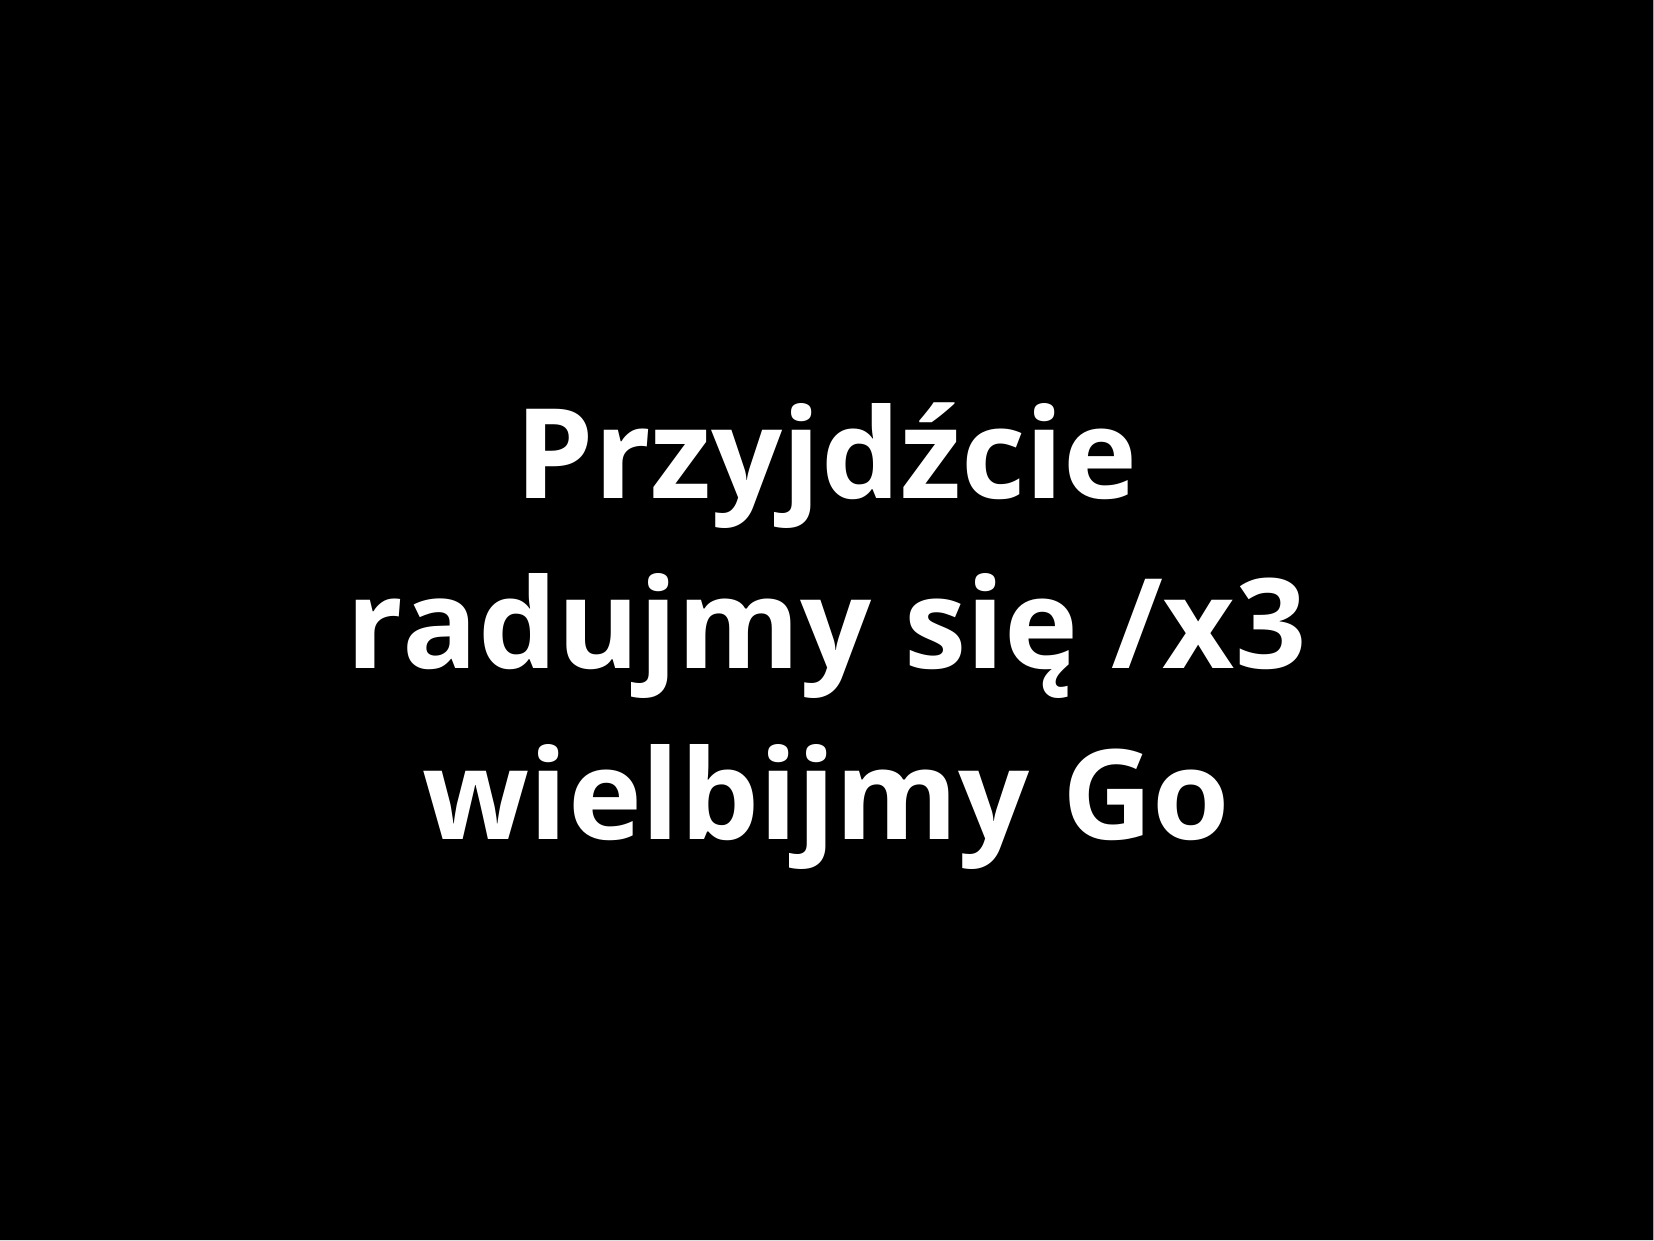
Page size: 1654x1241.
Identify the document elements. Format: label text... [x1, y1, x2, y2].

title Przyjdźcie radujmy się /x3 wielbijmy Go [0, 0, 1654, 1241]
